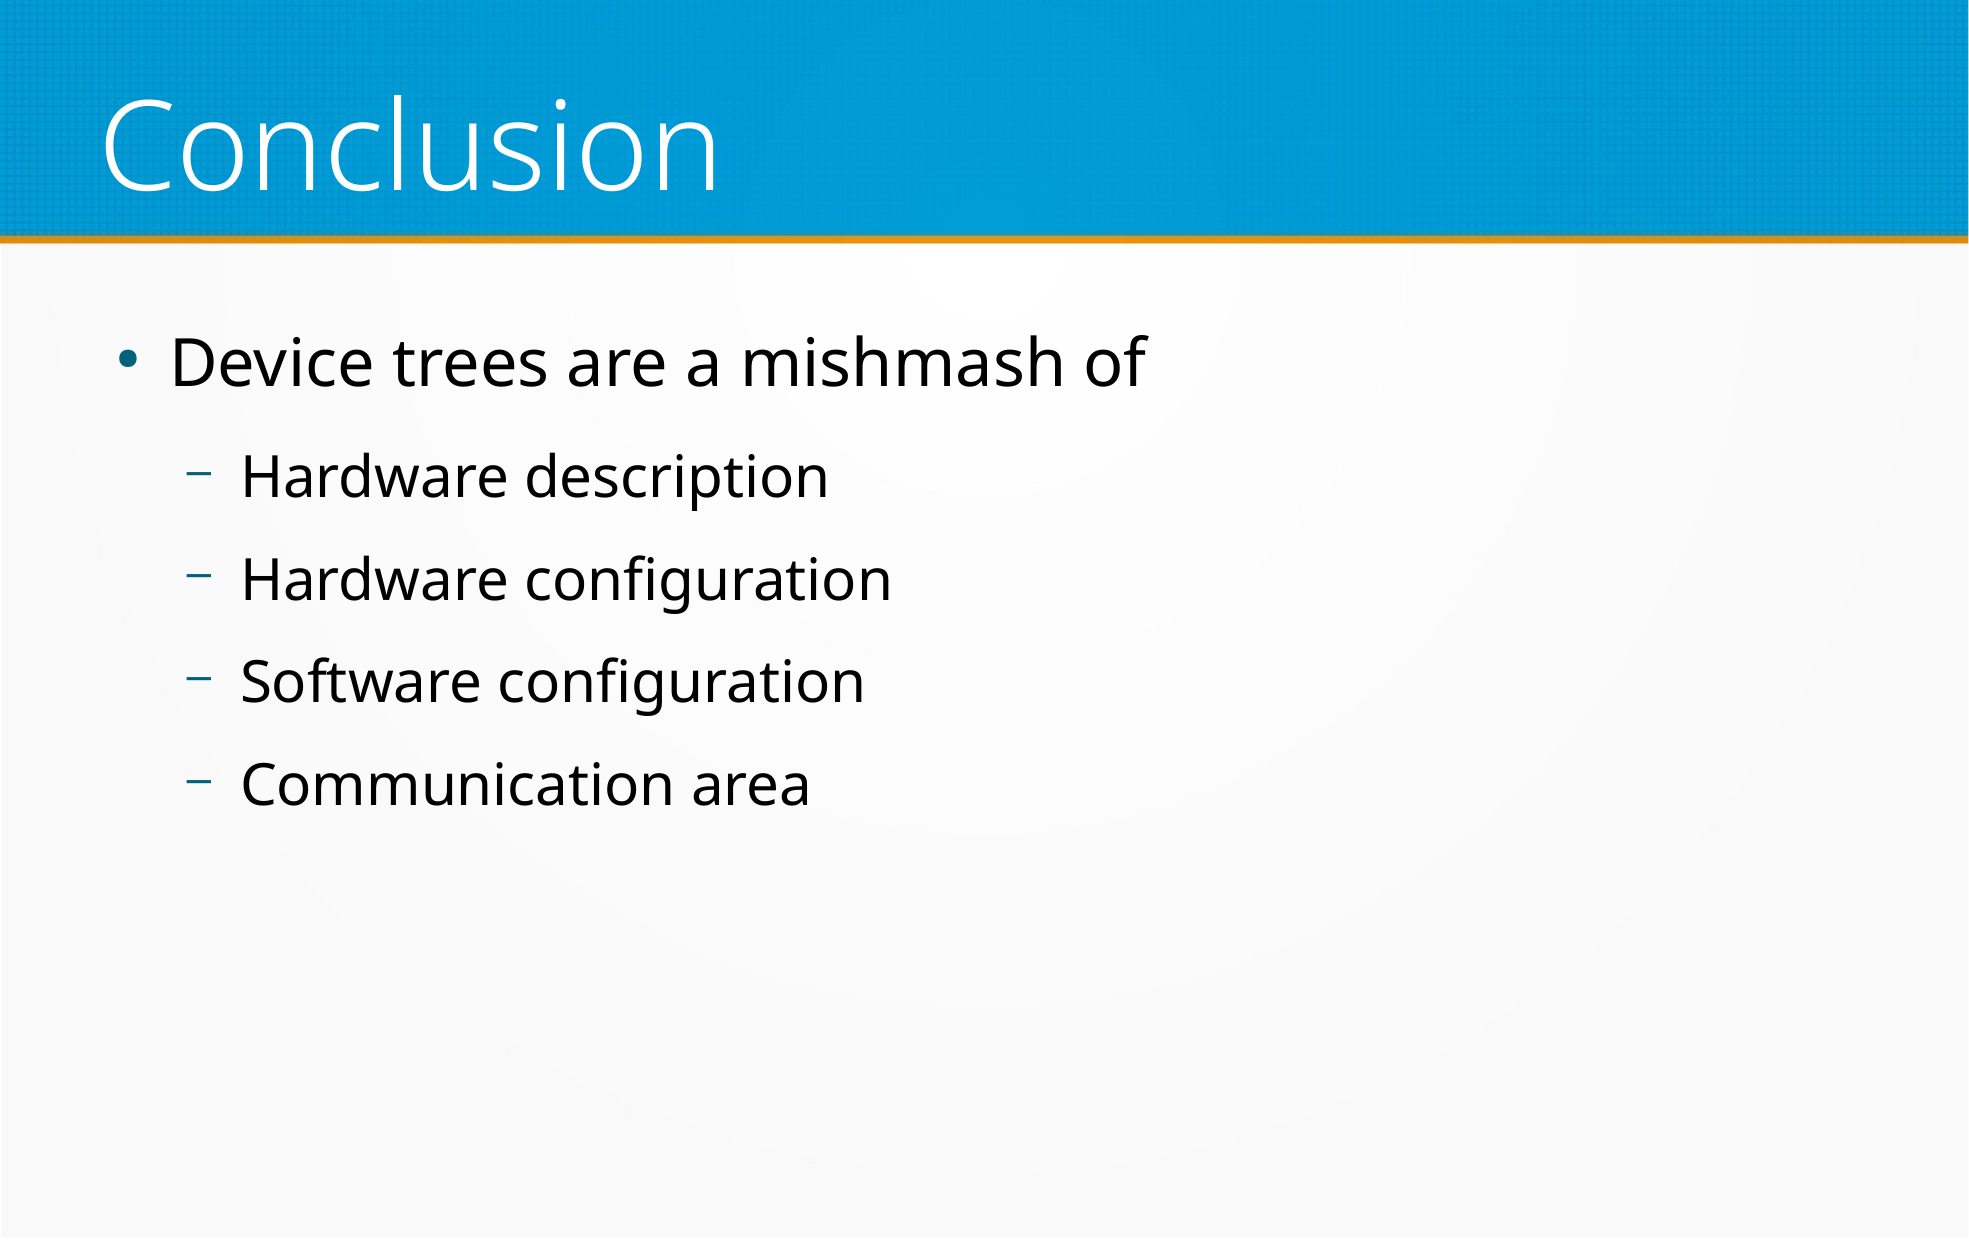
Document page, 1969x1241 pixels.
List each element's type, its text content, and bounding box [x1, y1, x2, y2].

picture [0, 233, 1969, 1241]
title Conclusion [98, 19, 1870, 227]
list Device trees are a mishmash of Hardware description Hardware configuration Software configuration Communication area [98, 315, 1861, 1081]
